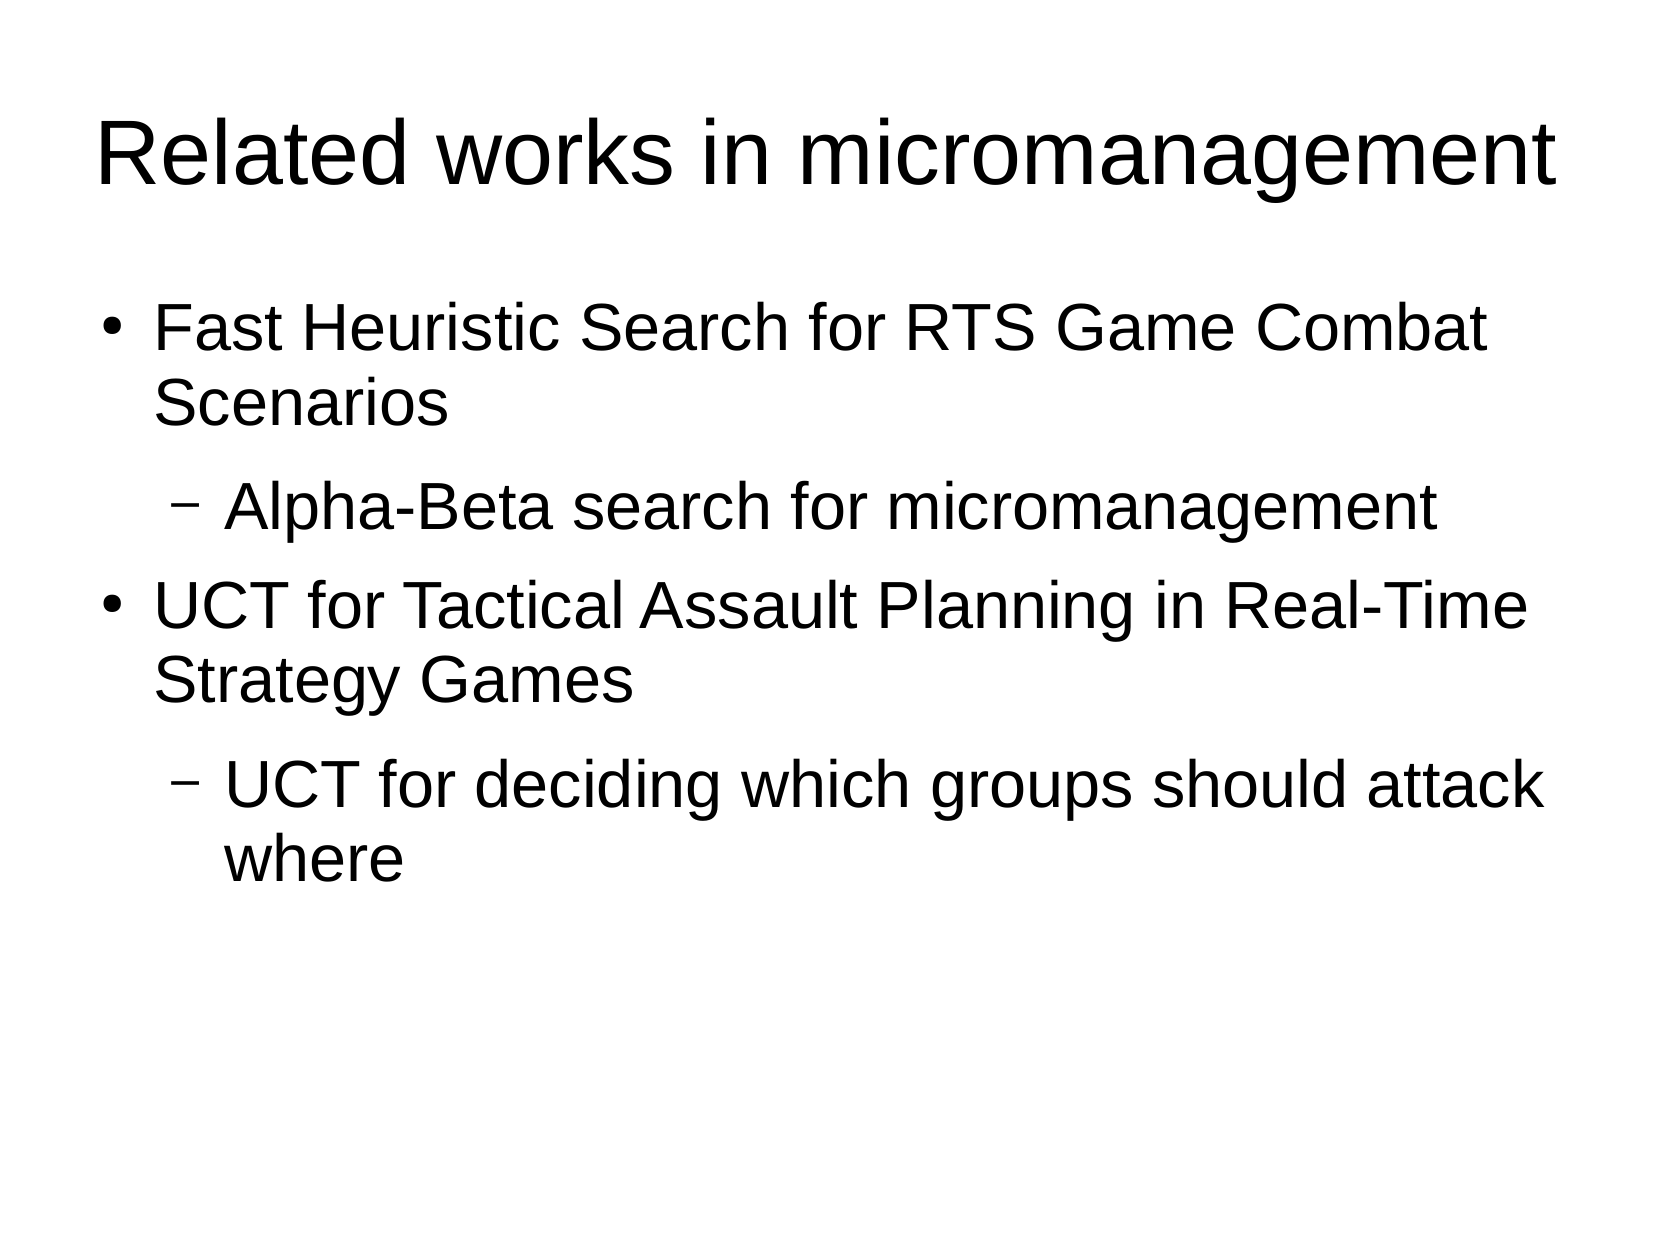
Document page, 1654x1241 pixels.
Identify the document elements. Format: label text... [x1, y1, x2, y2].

list Fast Heuristic Search for RTS Game Combat Scenarios Alpha-Beta search for micromanagement UCT for Tactical Assault Planning in Real-Time Strategy Games UCT for deciding which groups should attack where [82, 290, 1571, 1010]
title Related works in micromanagement [82, 49, 1571, 257]
